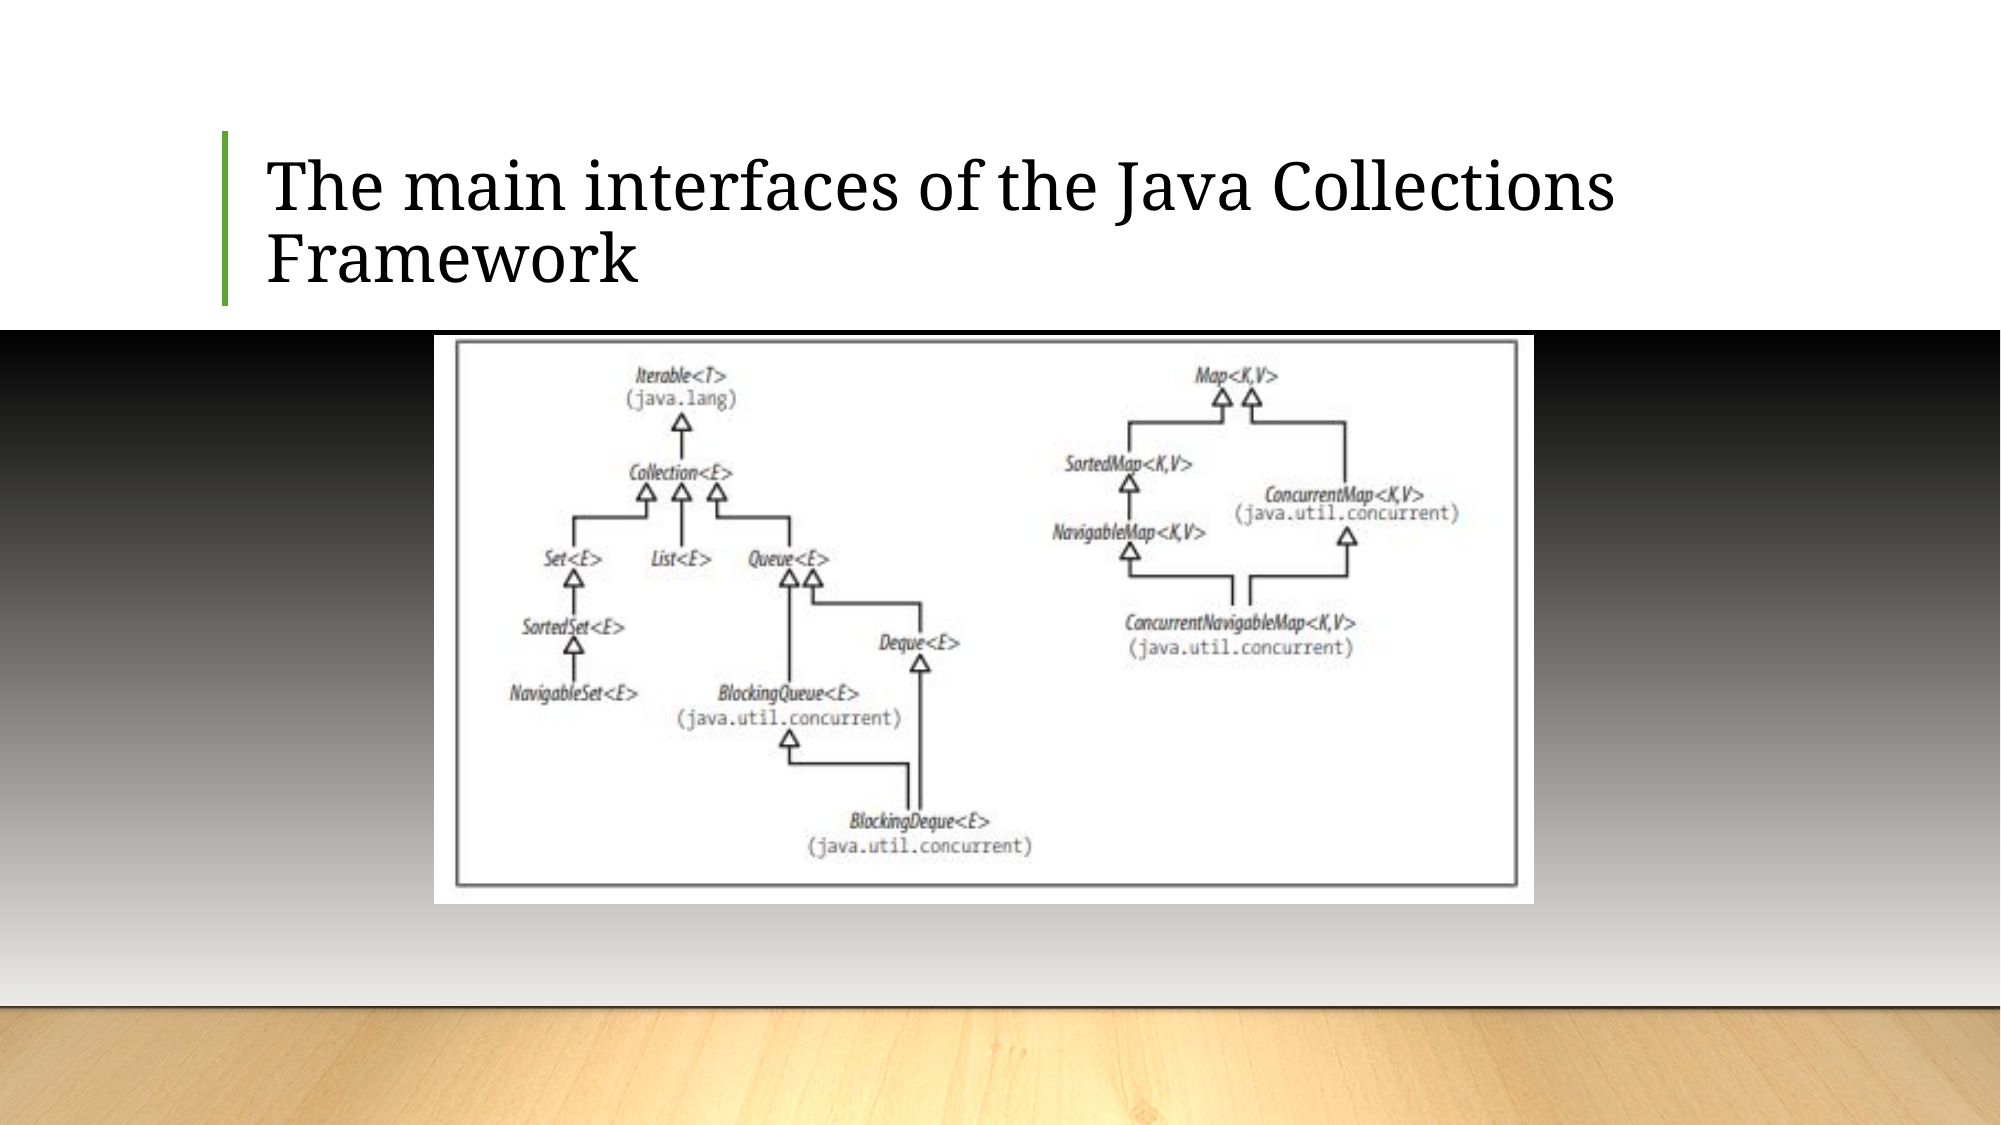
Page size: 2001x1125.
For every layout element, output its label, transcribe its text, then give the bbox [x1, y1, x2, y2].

picture [434, 335, 1534, 904]
title The main interfaces of the Java Collections Framework [251, 131, 1814, 305]
